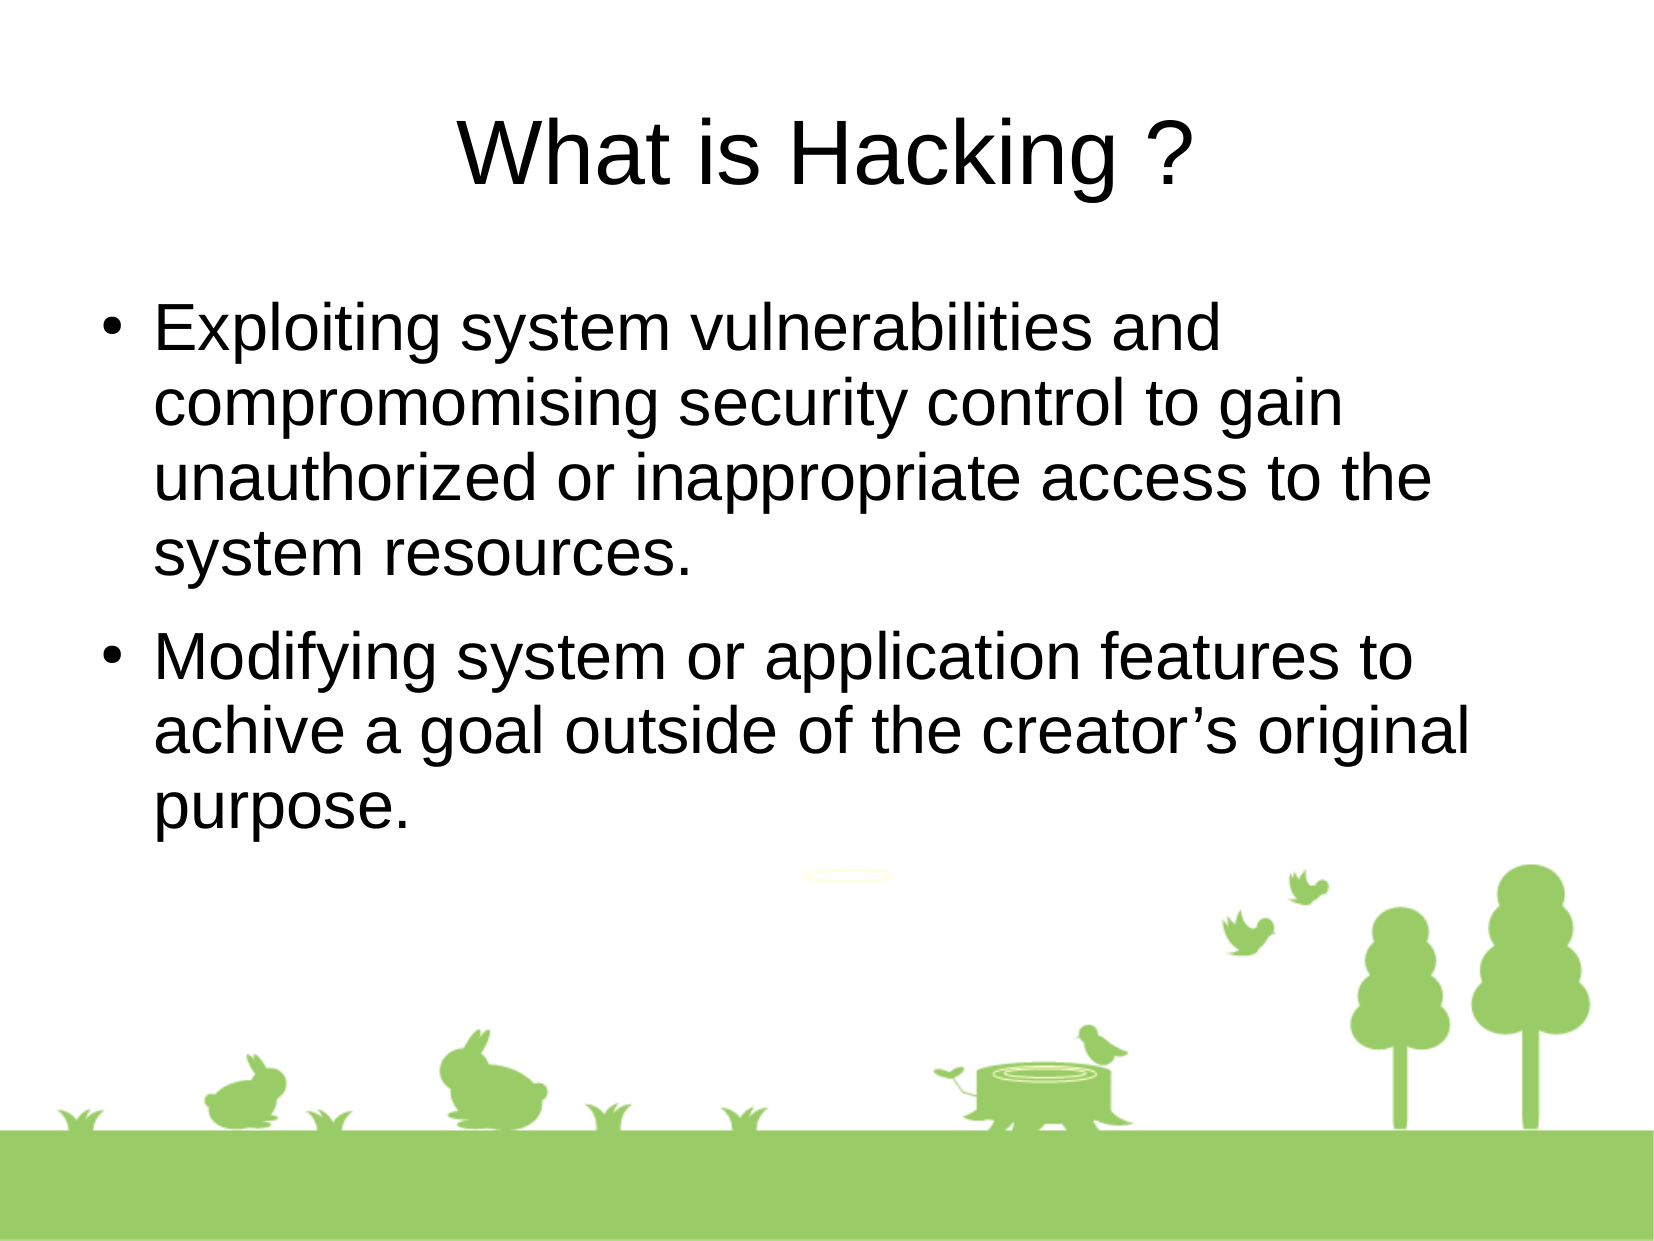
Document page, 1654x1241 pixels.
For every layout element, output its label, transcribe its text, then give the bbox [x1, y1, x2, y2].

picture [0, 0, 1654, 1241]
title What is Hacking ? [82, 49, 1571, 257]
list Exploiting system vulnerabilities and compromomising security control to gain unauthorized or inappropriate access to the system resources. Modifying system or application features to achive a goal outside of the creator’s original purpose. [82, 290, 1571, 1010]
